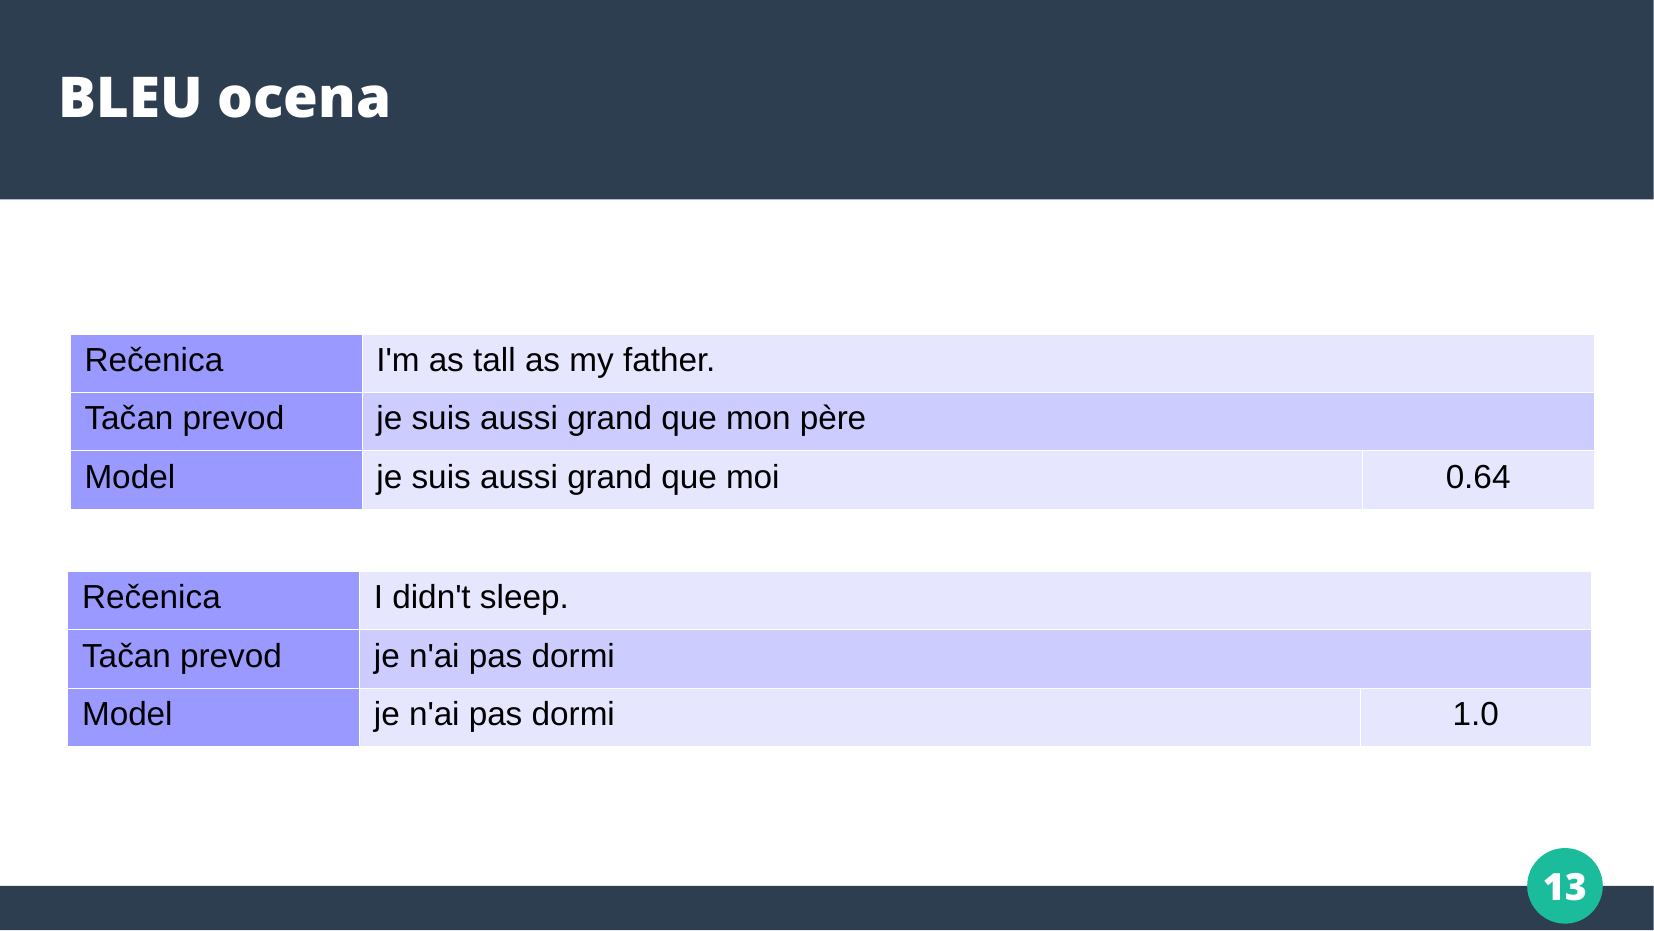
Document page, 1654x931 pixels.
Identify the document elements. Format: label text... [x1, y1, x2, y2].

table_cell je n'ai pas dormi [360, 630, 1591, 688]
table_cell 1.0 [1361, 689, 1591, 746]
table_cell Model [71, 451, 362, 509]
table_cell Tačan prevod [68, 630, 359, 688]
table_header Rečenica [71, 335, 362, 392]
table_cell Model [68, 689, 359, 746]
table_header Rečenica [68, 572, 359, 629]
table_cell je n'ai pas dormi [360, 689, 1360, 746]
table_cell je suis aussi grand que mon père [363, 393, 1594, 450]
table_header I didn't sleep. [360, 572, 1591, 629]
table_cell 0.64 [1363, 451, 1594, 509]
title BLEU ocena [59, 37, 1595, 156]
table_cell Tačan prevod [71, 393, 362, 450]
table_header I'm as tall as my father. [363, 335, 1594, 392]
table_cell je suis aussi grand que moi [363, 451, 1362, 509]
